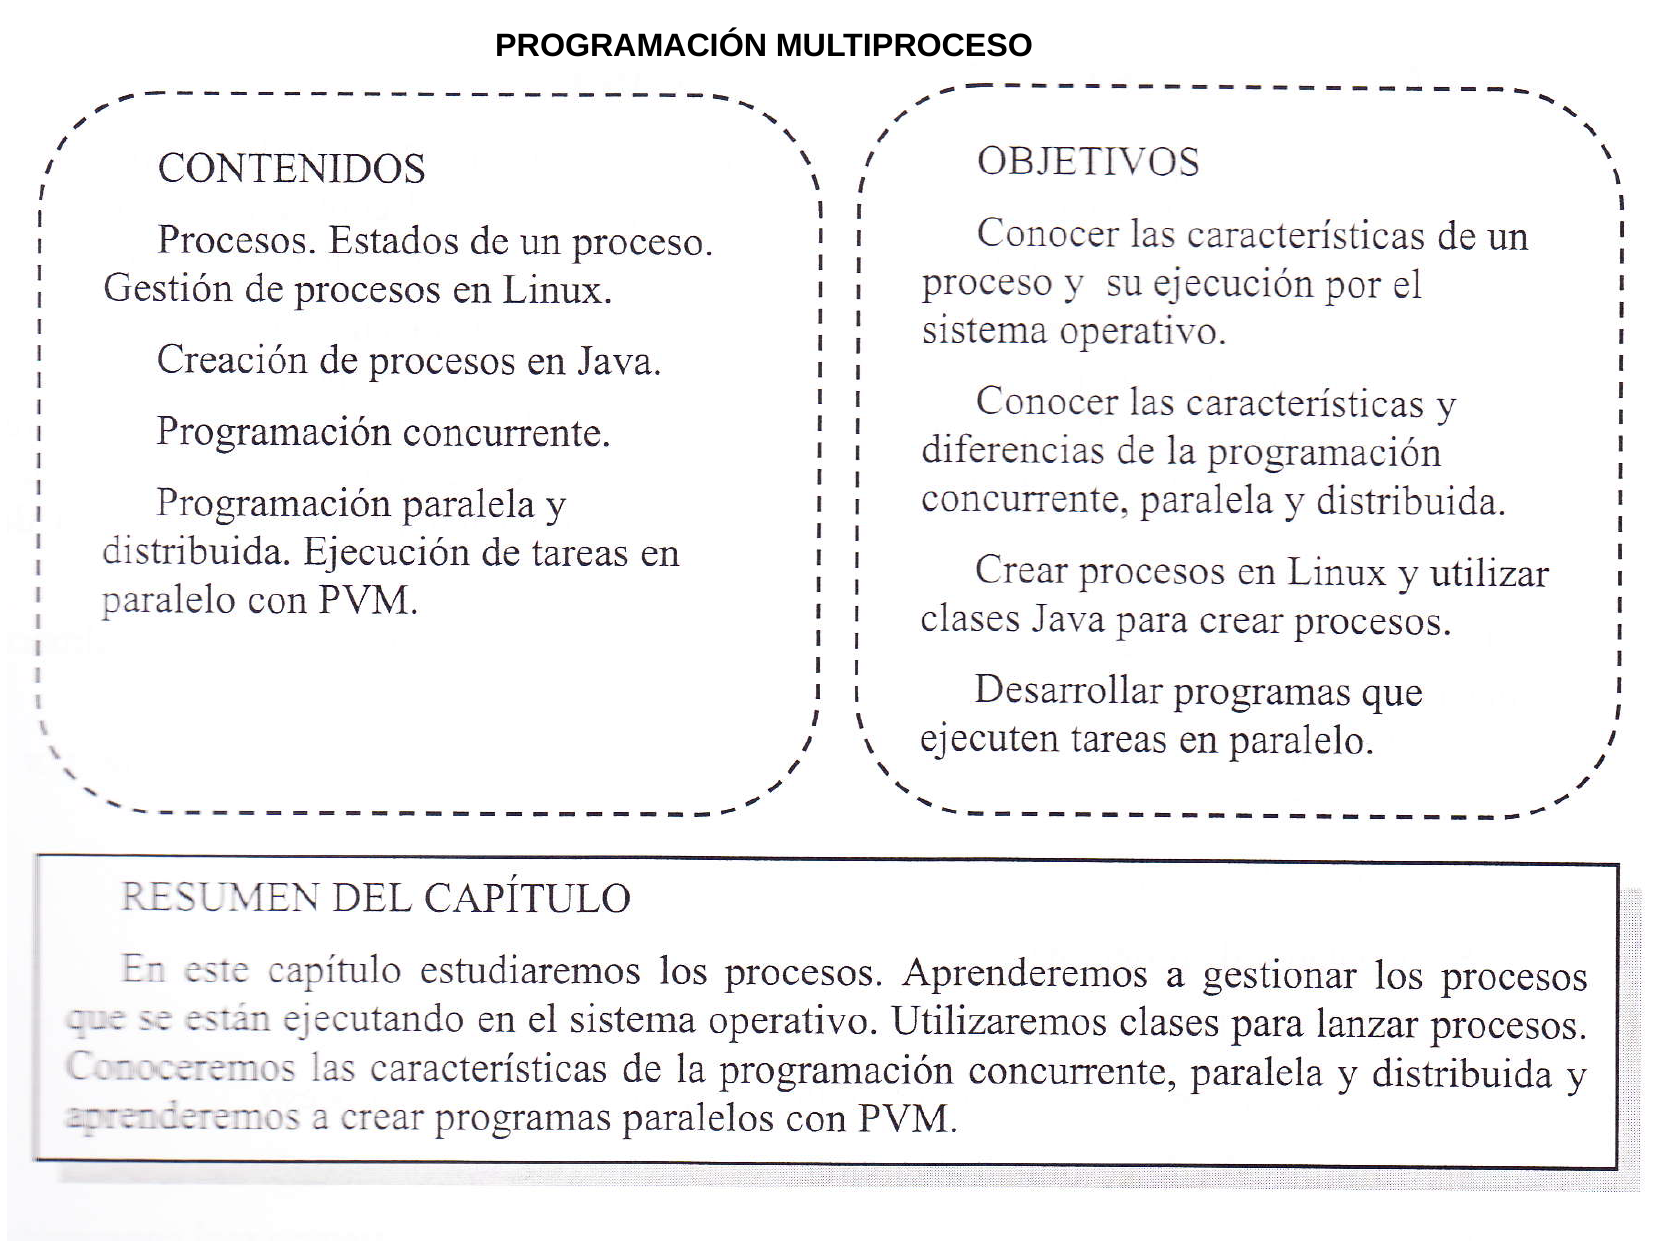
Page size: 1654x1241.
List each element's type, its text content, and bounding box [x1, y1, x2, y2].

picture [7, 2, 1654, 1241]
text_box PROGRAMACIÓN MULTIPROCESO [480, 19, 1099, 107]
